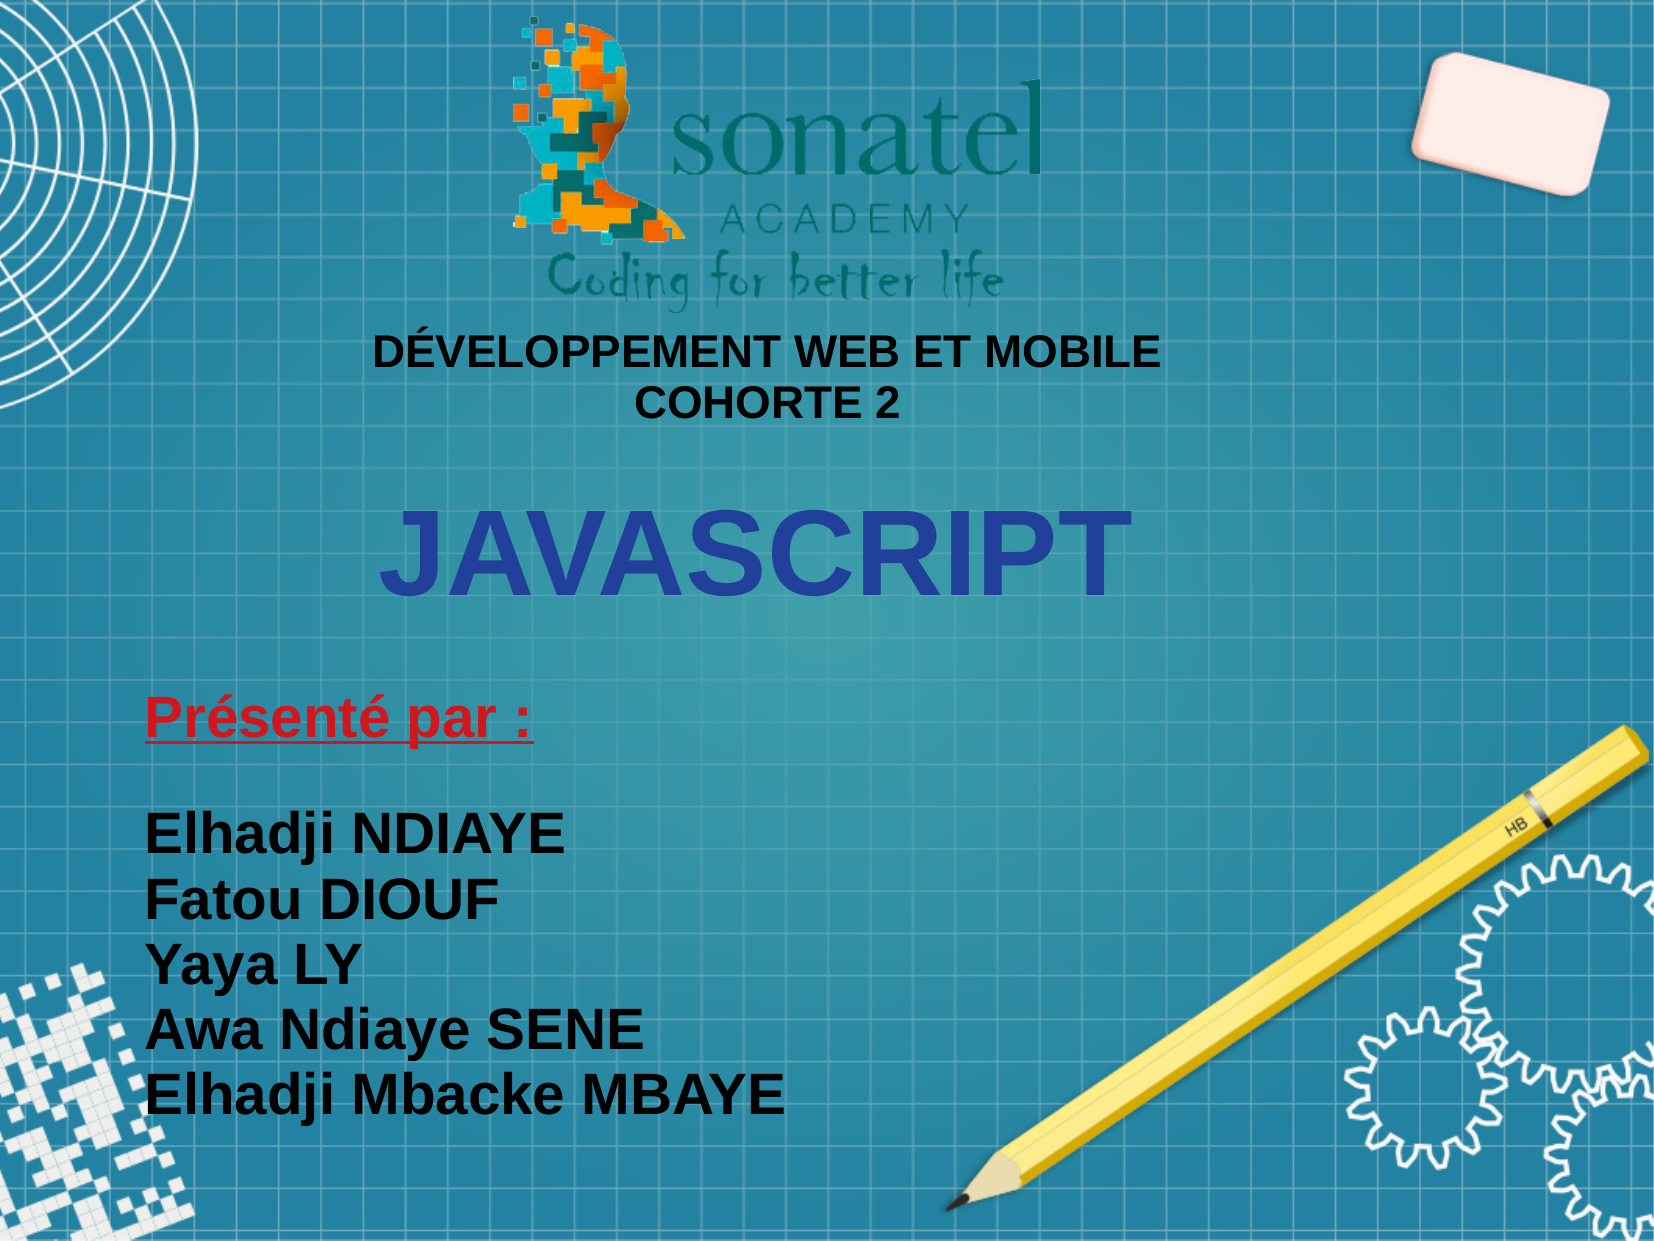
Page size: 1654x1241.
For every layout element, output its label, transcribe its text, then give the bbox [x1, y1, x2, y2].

text_box Présenté par : Elhadji NDIAYE Fatou DIOUF Yaya LY Awa Ndiaye SENE Elhadji Mbacke MBAYE [129, 677, 969, 1134]
text_box DÉVELOPPEMENT WEB ET MOBILE COHORTE 2 [295, 318, 1241, 457]
title JAVASCRIPT [11, 457, 1501, 650]
picture [0, 0, 1654, 1241]
